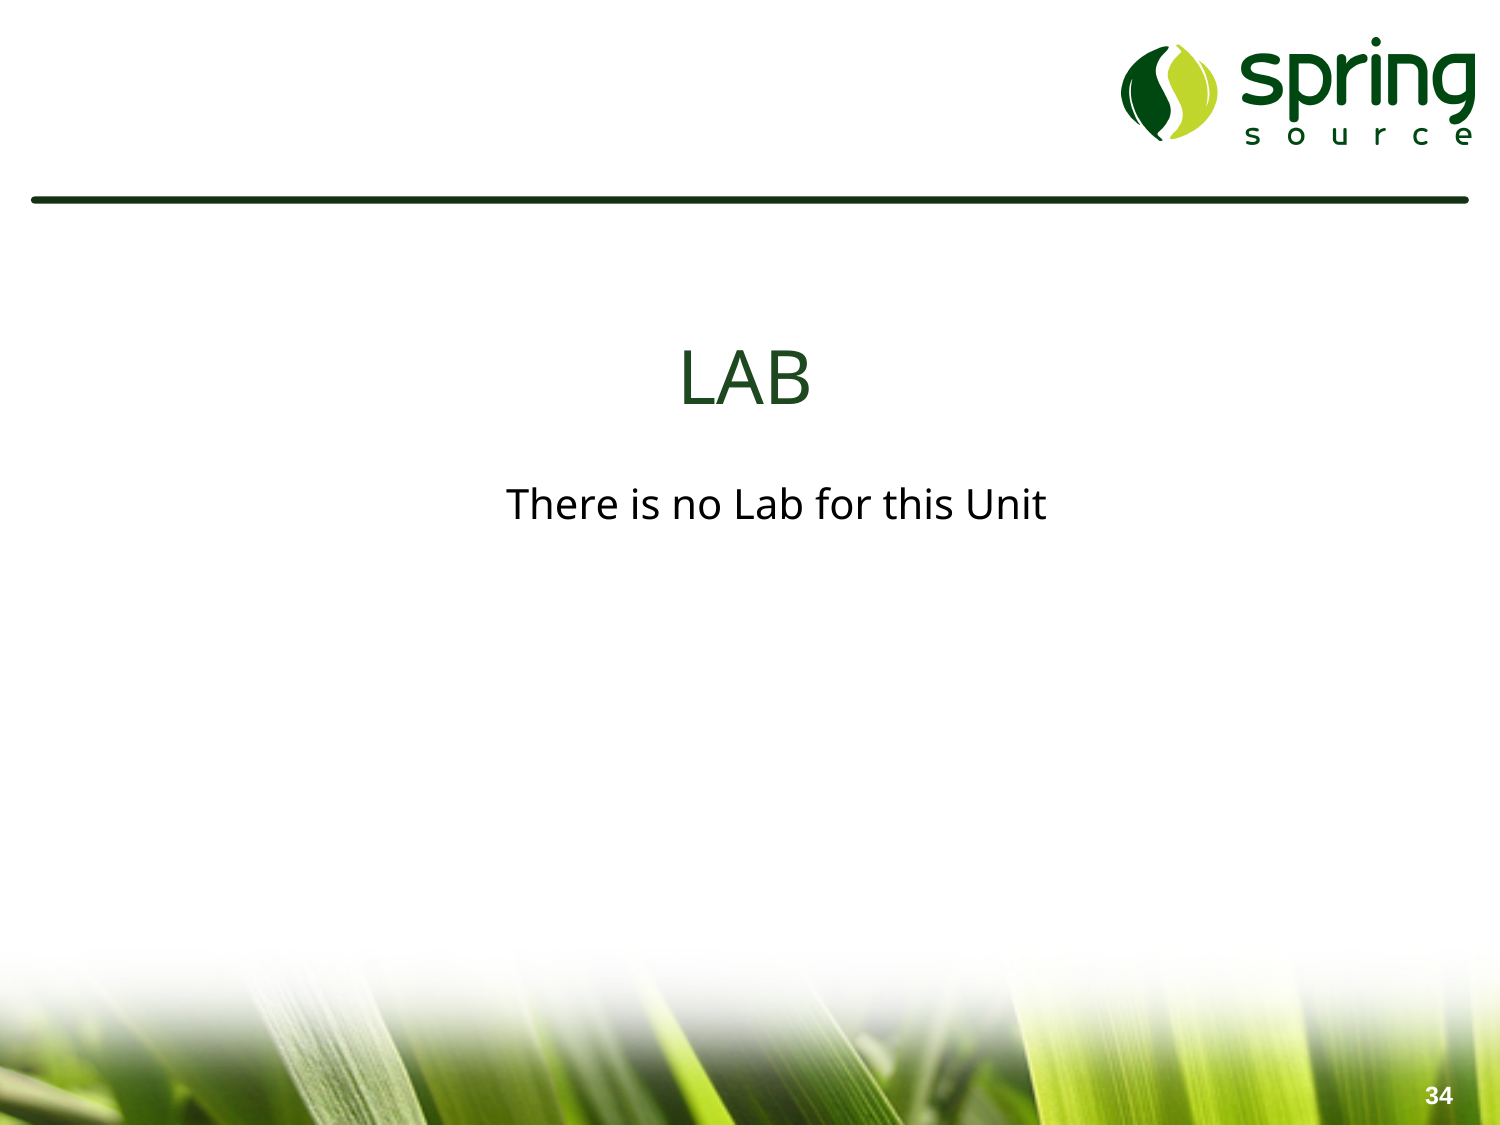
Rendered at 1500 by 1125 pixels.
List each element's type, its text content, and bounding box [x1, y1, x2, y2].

picture [1121, 37, 1475, 145]
title LAB [107, 281, 1383, 470]
picture [0, 944, 1500, 1125]
text_box There is no Lab for this Unit [214, 399, 1265, 536]
